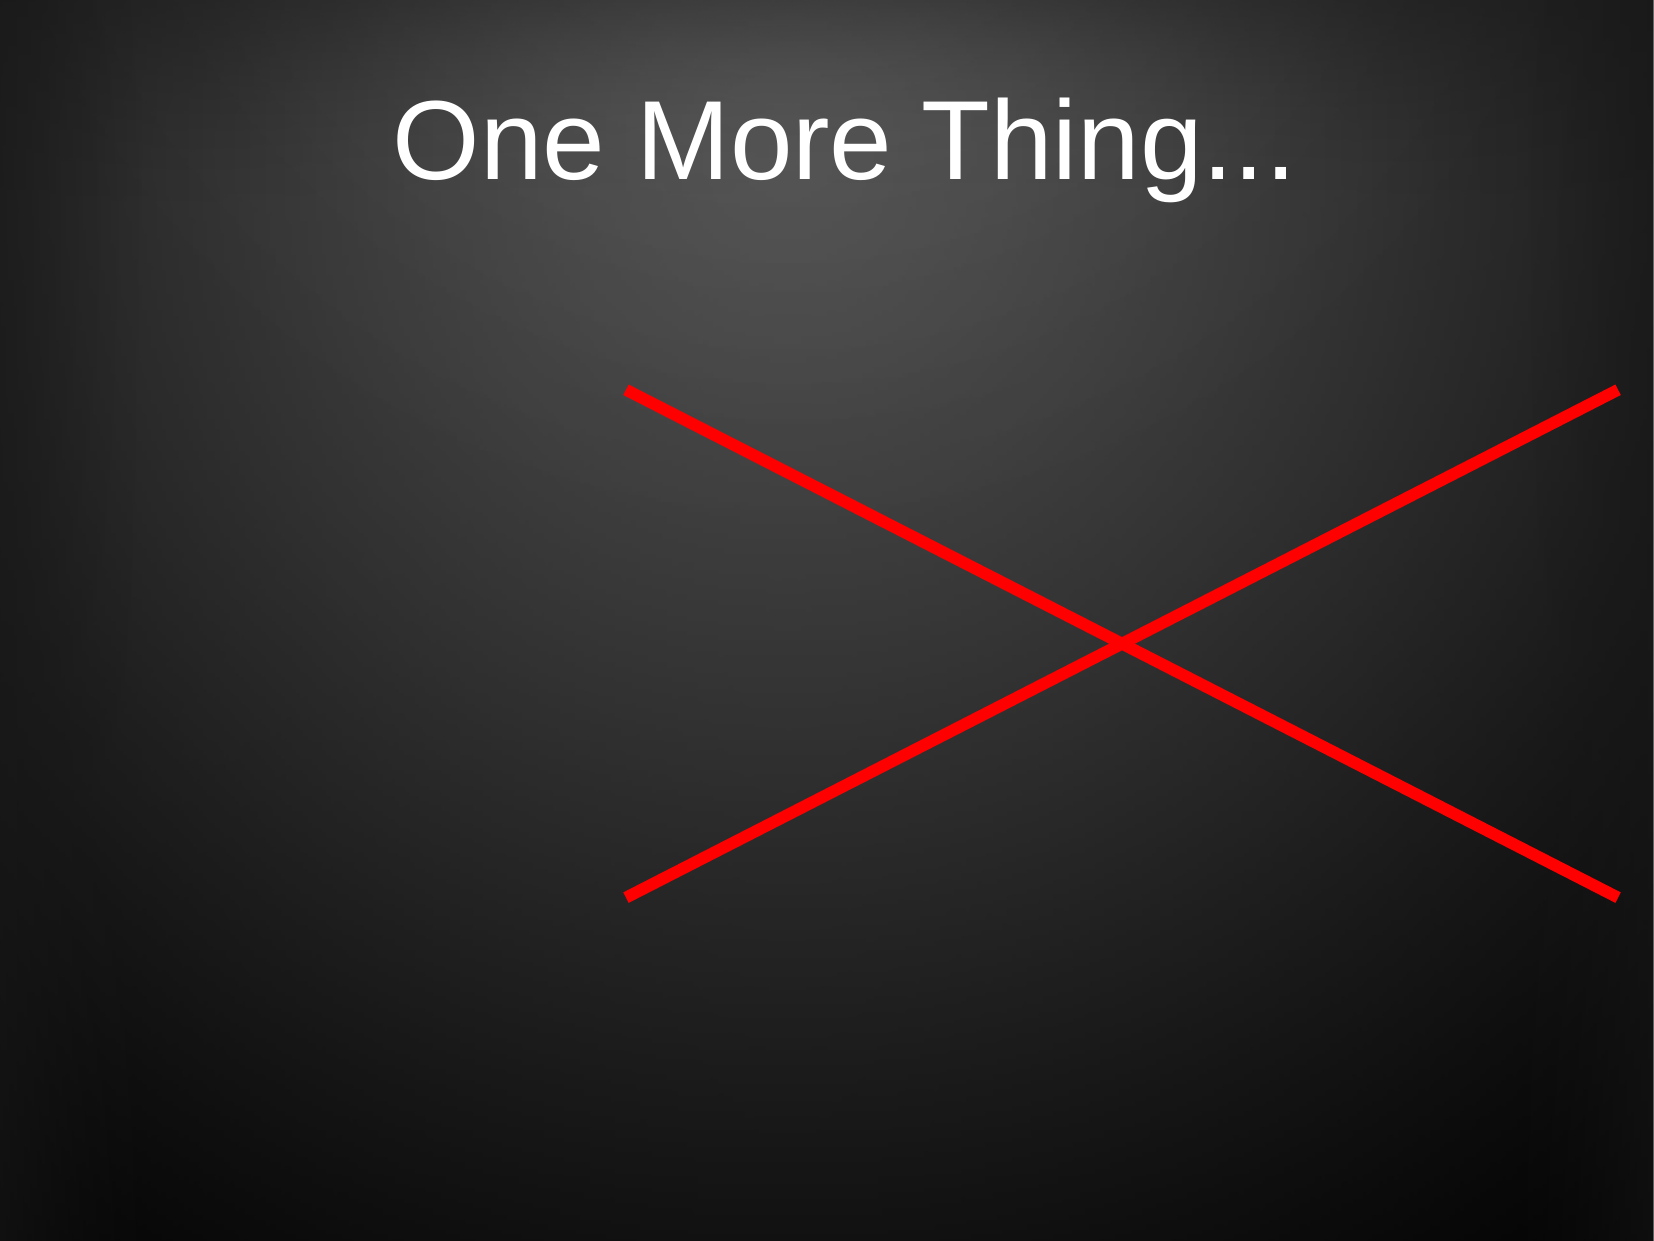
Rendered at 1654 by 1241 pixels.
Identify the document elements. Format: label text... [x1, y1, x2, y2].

text_box One More Thing... [118, 70, 1572, 211]
picture [0, 0, 1654, 1241]
